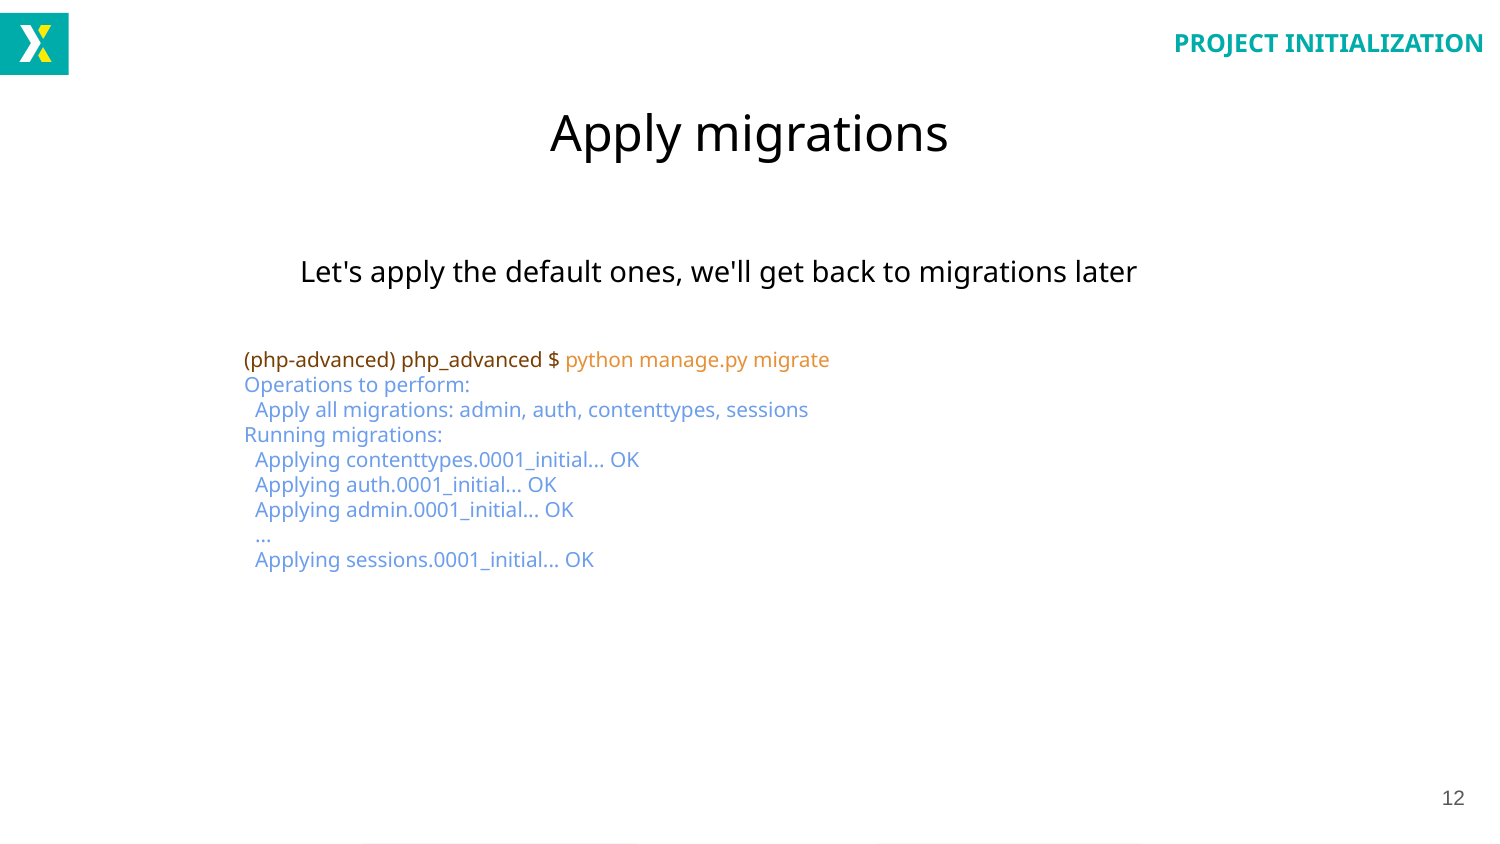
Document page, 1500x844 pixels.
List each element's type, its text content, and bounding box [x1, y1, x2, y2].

text_box Apply migrations [115, 86, 1385, 181]
picture [17, 25, 54, 62]
text_box Let's apply the default ones, we'll get back to migrations later [71, 220, 1367, 664]
slide_number <number> [1389, 764, 1480, 830]
text_box (php-advanced) php_advanced $ python manage.py migrate Operations to perform: Apply all migrations: admin, auth, contenttypes, sessions Running migrations: Applying contenttypes.0001_initial... OK Applying auth.0001_initial... OK Applying admin.0001_initial... OK … Applying sessions.0001_initial... OK [229, 331, 1269, 754]
